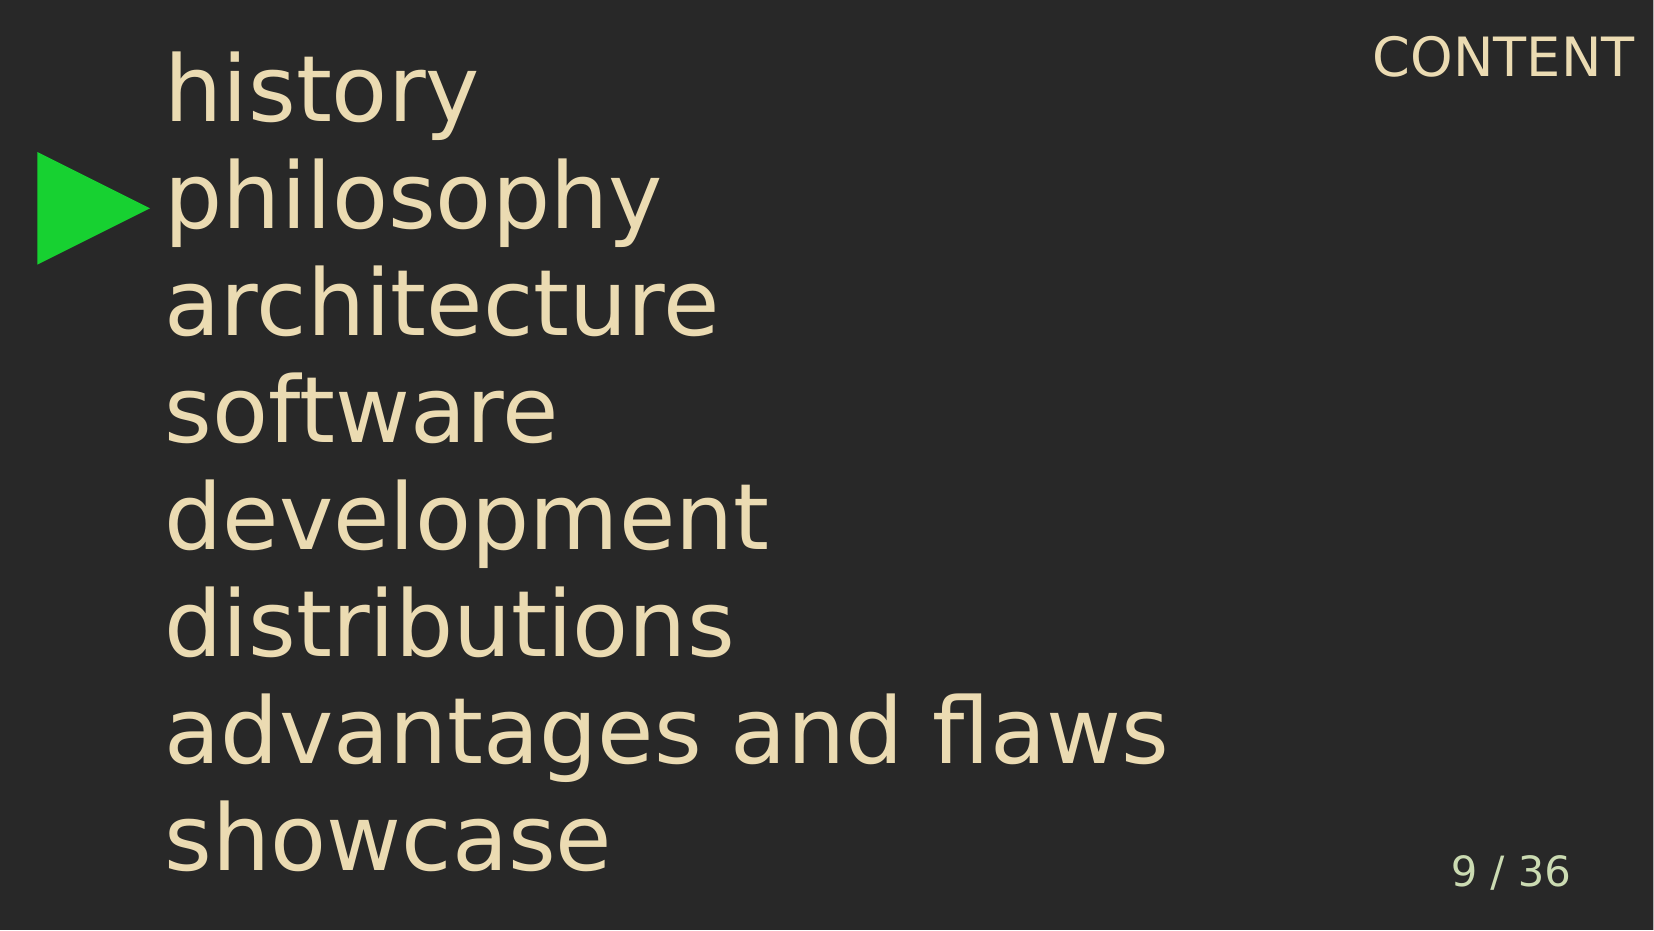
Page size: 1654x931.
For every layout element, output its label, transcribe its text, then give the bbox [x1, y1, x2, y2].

text_box history philosophy architecture software development distributions advantages and flaws showcase [150, 29, 1651, 901]
text_box CONTENT [1200, 18, 1651, 97]
text_box [37, 152, 150, 265]
